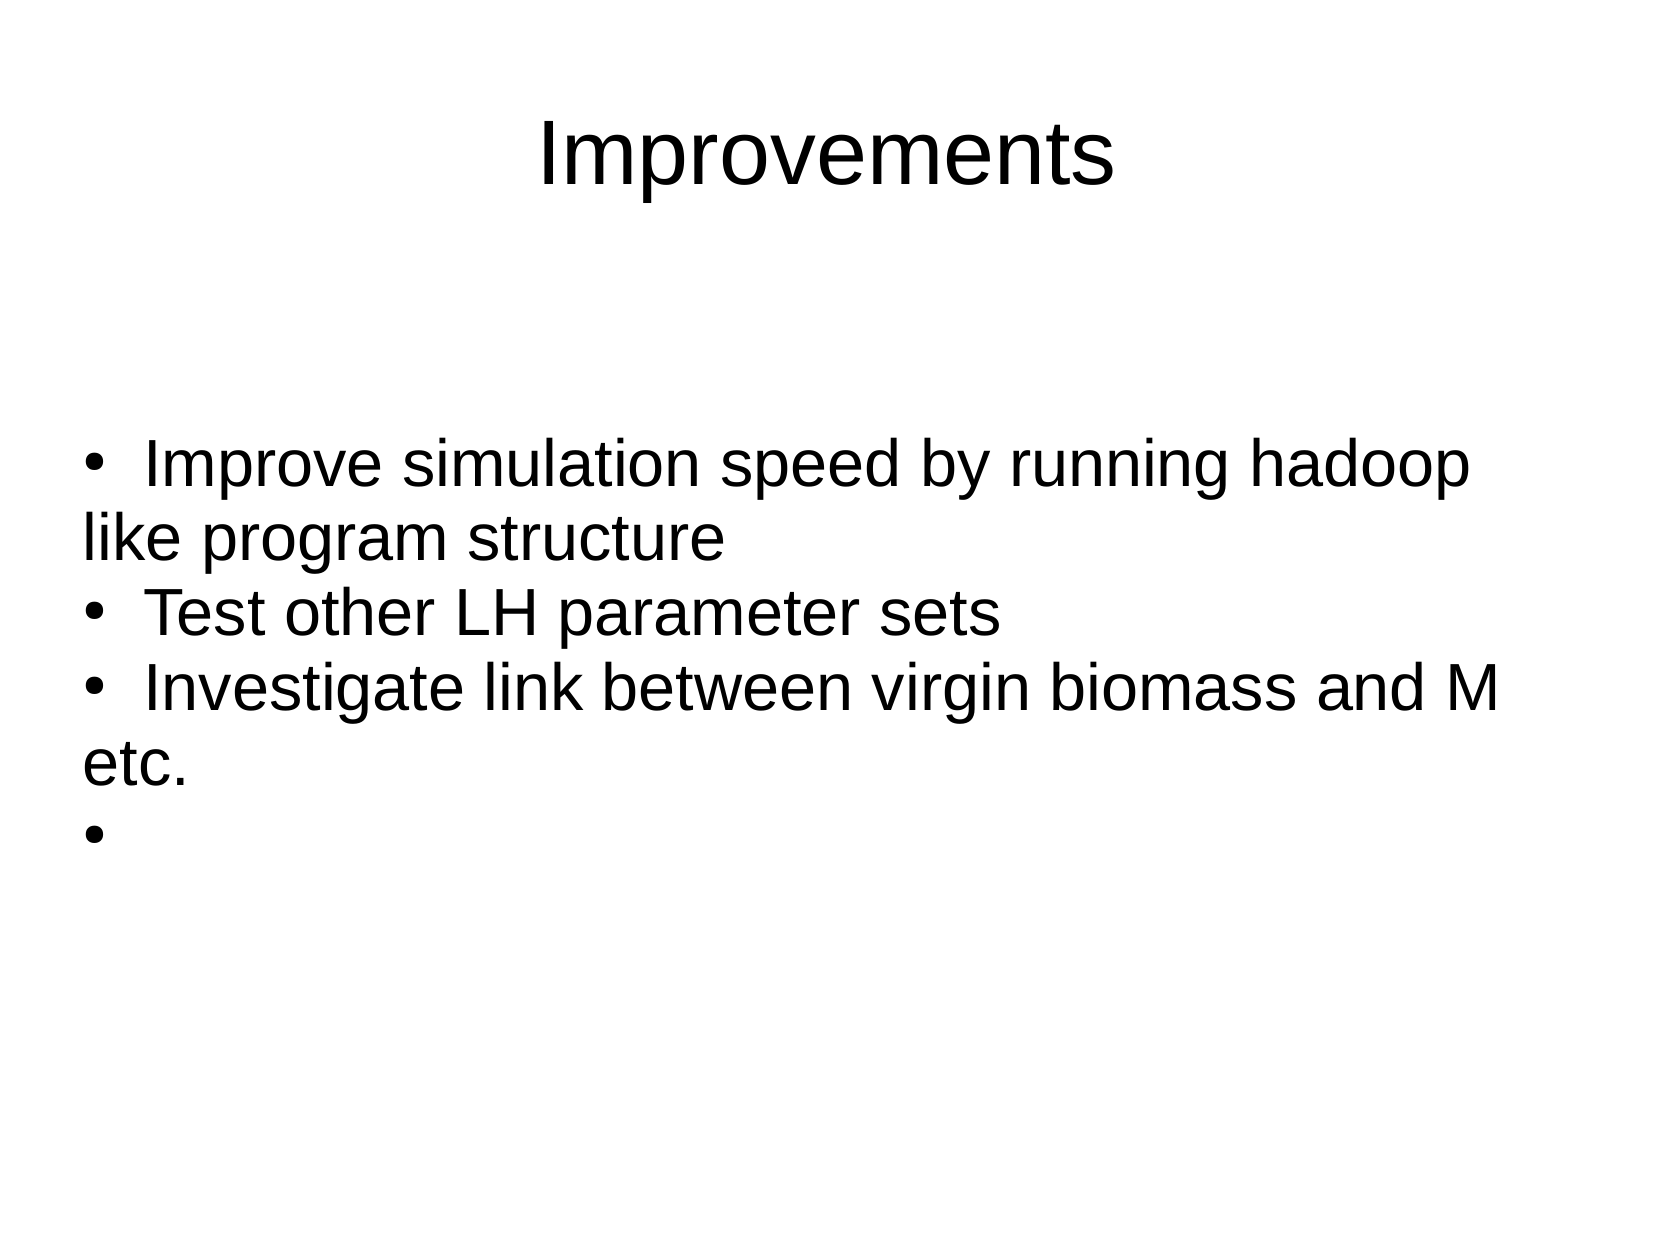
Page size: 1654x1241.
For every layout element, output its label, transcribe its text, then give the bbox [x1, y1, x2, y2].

title Improvements [82, 49, 1571, 257]
subtitle Improve simulation speed by running hadoop like program structure Test other LH parameter sets Investigate link between virgin biomass and M etc. [82, 290, 1538, 1010]
